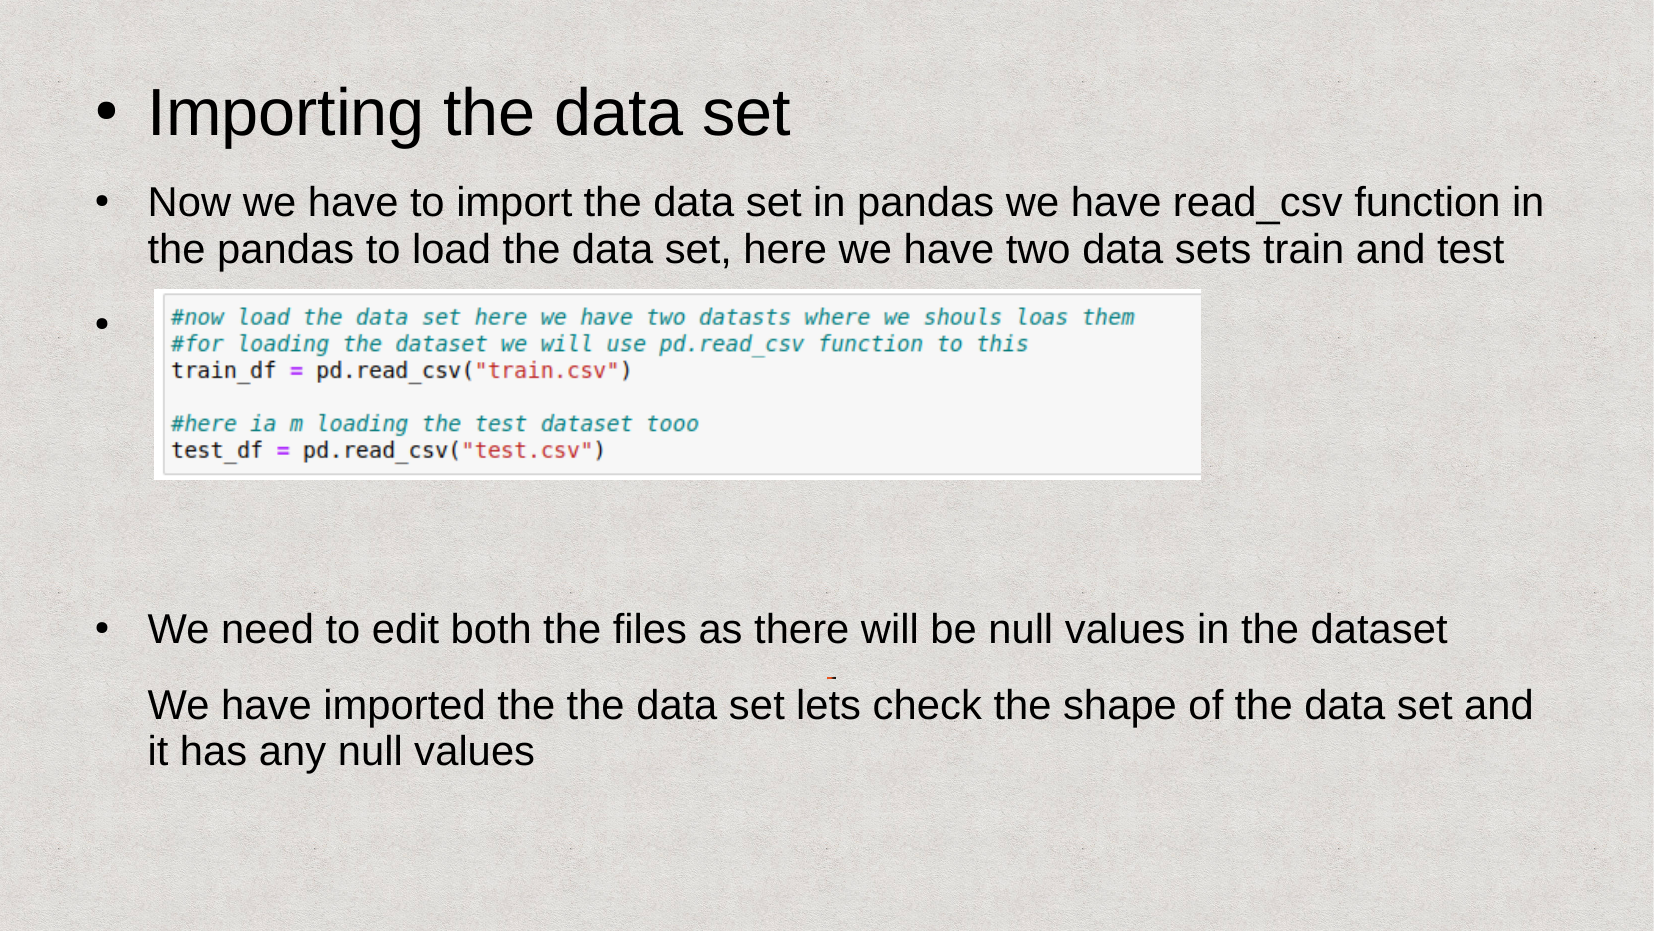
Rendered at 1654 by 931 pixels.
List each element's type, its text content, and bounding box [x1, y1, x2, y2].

picture [0, 0, 1654, 931]
list Importing the data set Now we have to import the data set in pandas we have read_csv function in the pandas to load the data set, here we have two data sets train and test We need to edit both the files as there will be null values in the dataset We have imported the the data set lets check the shape of the data set and it has any null values [76, 75, 1565, 811]
